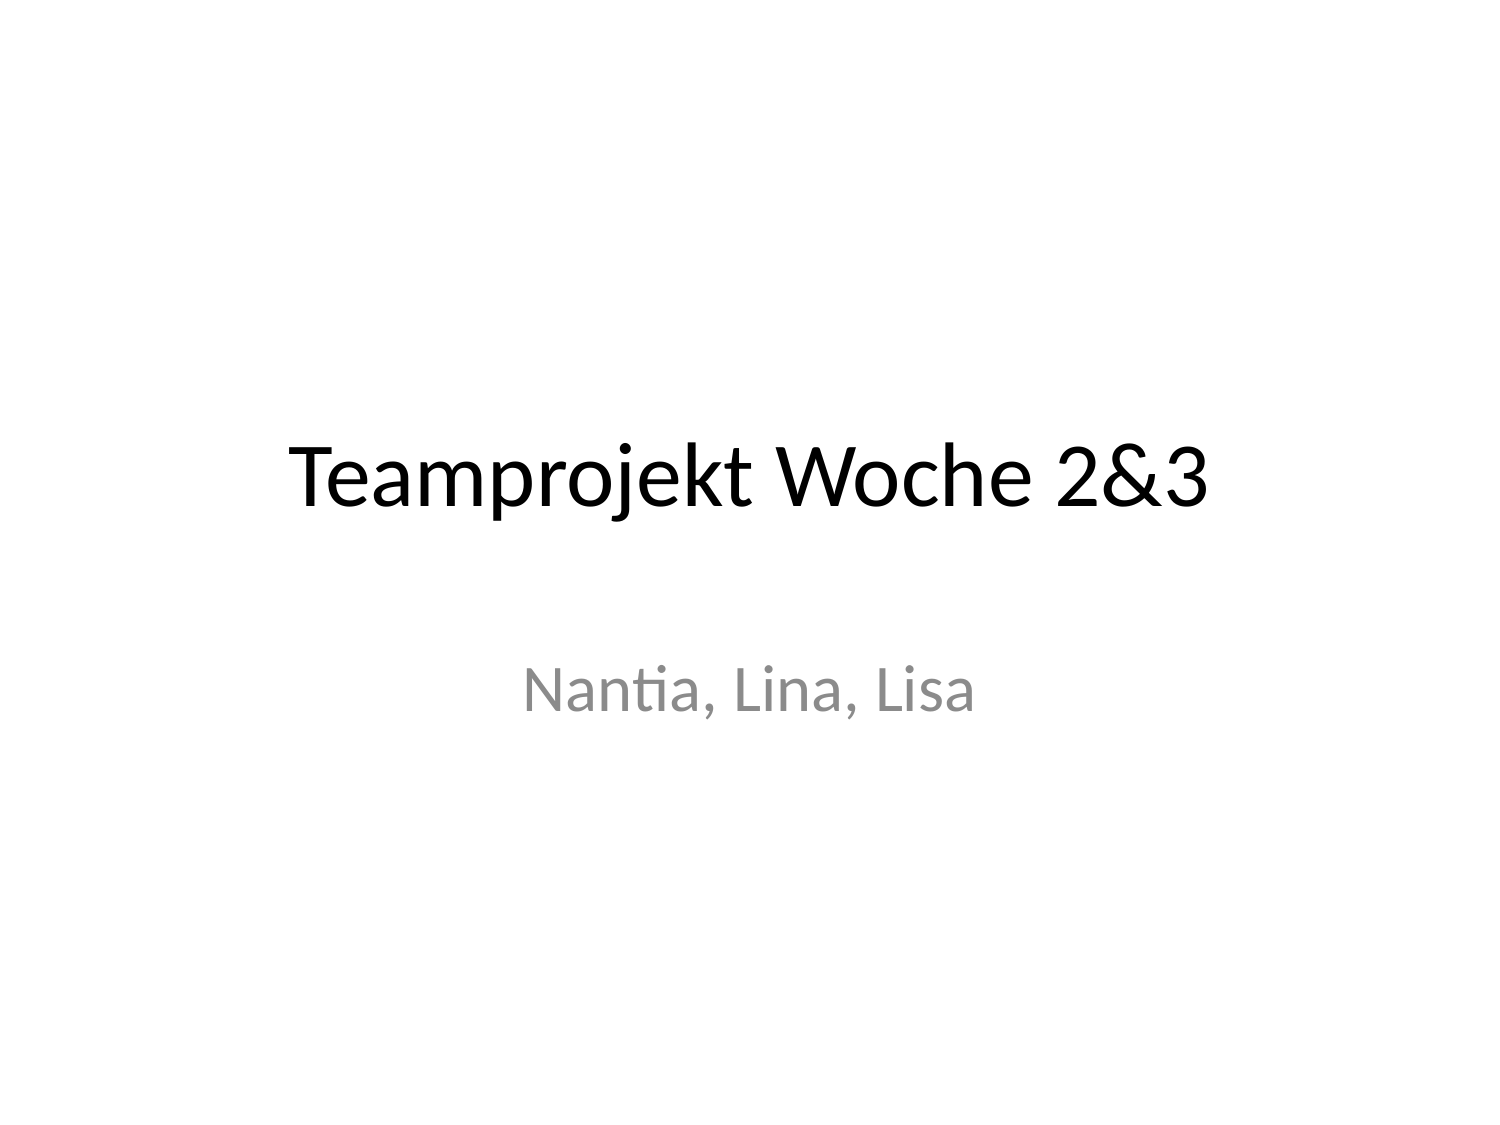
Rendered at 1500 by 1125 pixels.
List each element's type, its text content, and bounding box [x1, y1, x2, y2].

text_box Teamprojekt Woche 2&3 [112, 349, 1388, 591]
text_box Nantia, Lina, Lisa [225, 637, 1275, 925]
